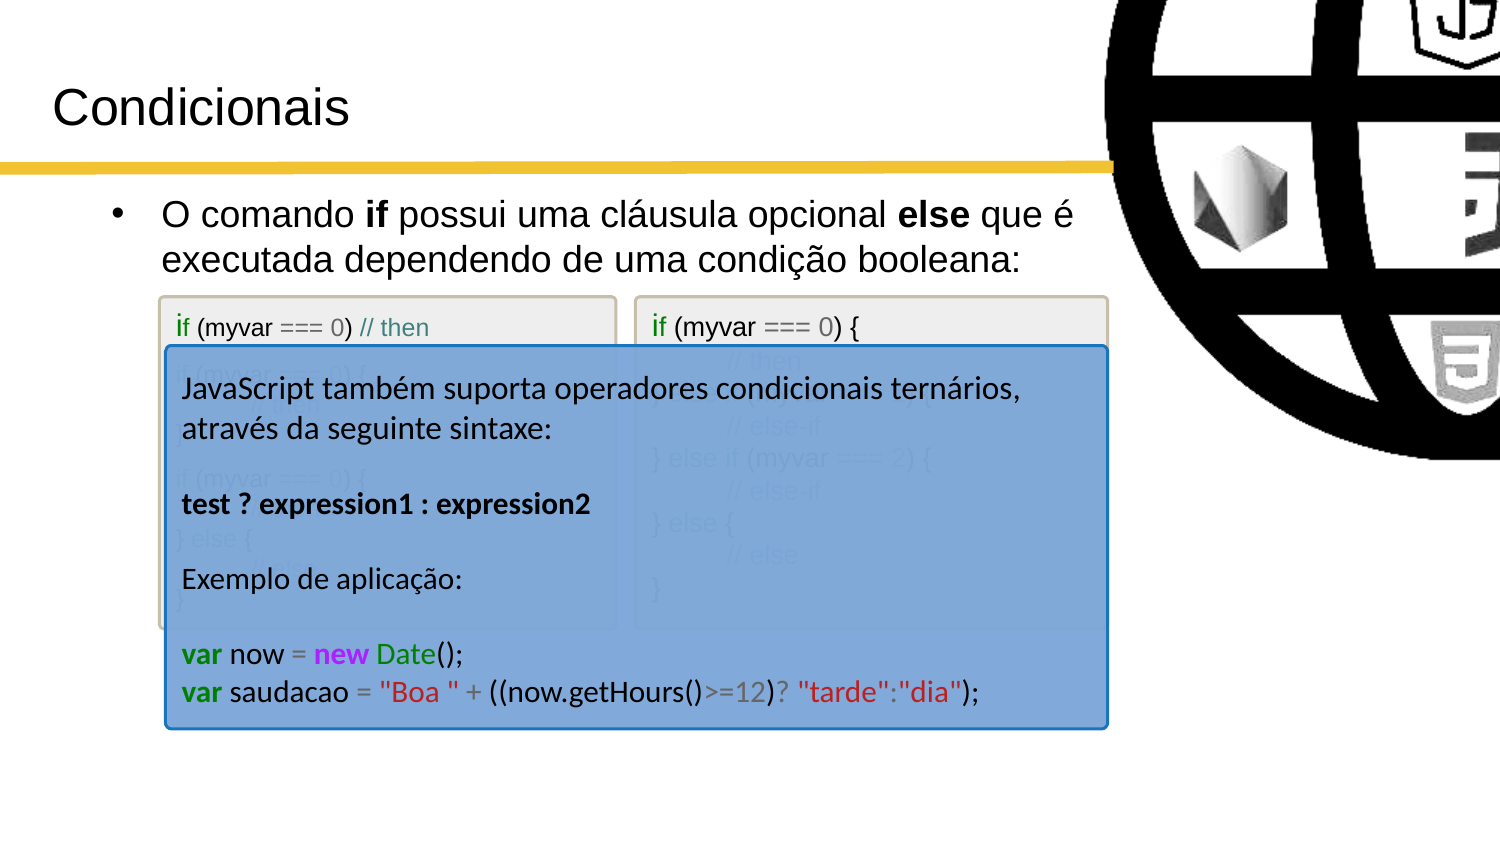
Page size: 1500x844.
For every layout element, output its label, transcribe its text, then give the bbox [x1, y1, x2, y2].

text_box if (myvar === 0) { // then } else if (myvar === 1) { // else-if } else if (myvar === 2) { // else-if } else { // else } [635, 296, 1108, 348]
picture [1078, 0, 1500, 532]
text_box if (myvar === 0) // then if (myvar === 0) { // then } if (myvar === 0) { // then } else { // else } [159, 296, 616, 629]
text_box JavaScript também suporta operadores condicionais ternários, através da seguinte sintaxe: test ? expression1 : expression2 Exemplo de aplicação: var now = new Date(); var saudacao = "Boa " + ((now.getHours()>=12)? "tarde":"dia"); [165, 345, 1108, 729]
text_box Condicionais [37, 33, 1463, 175]
text_box O comando if possui uma cláusula opcional else que é executada dependendo de uma condição booleana: [90, 182, 1104, 347]
